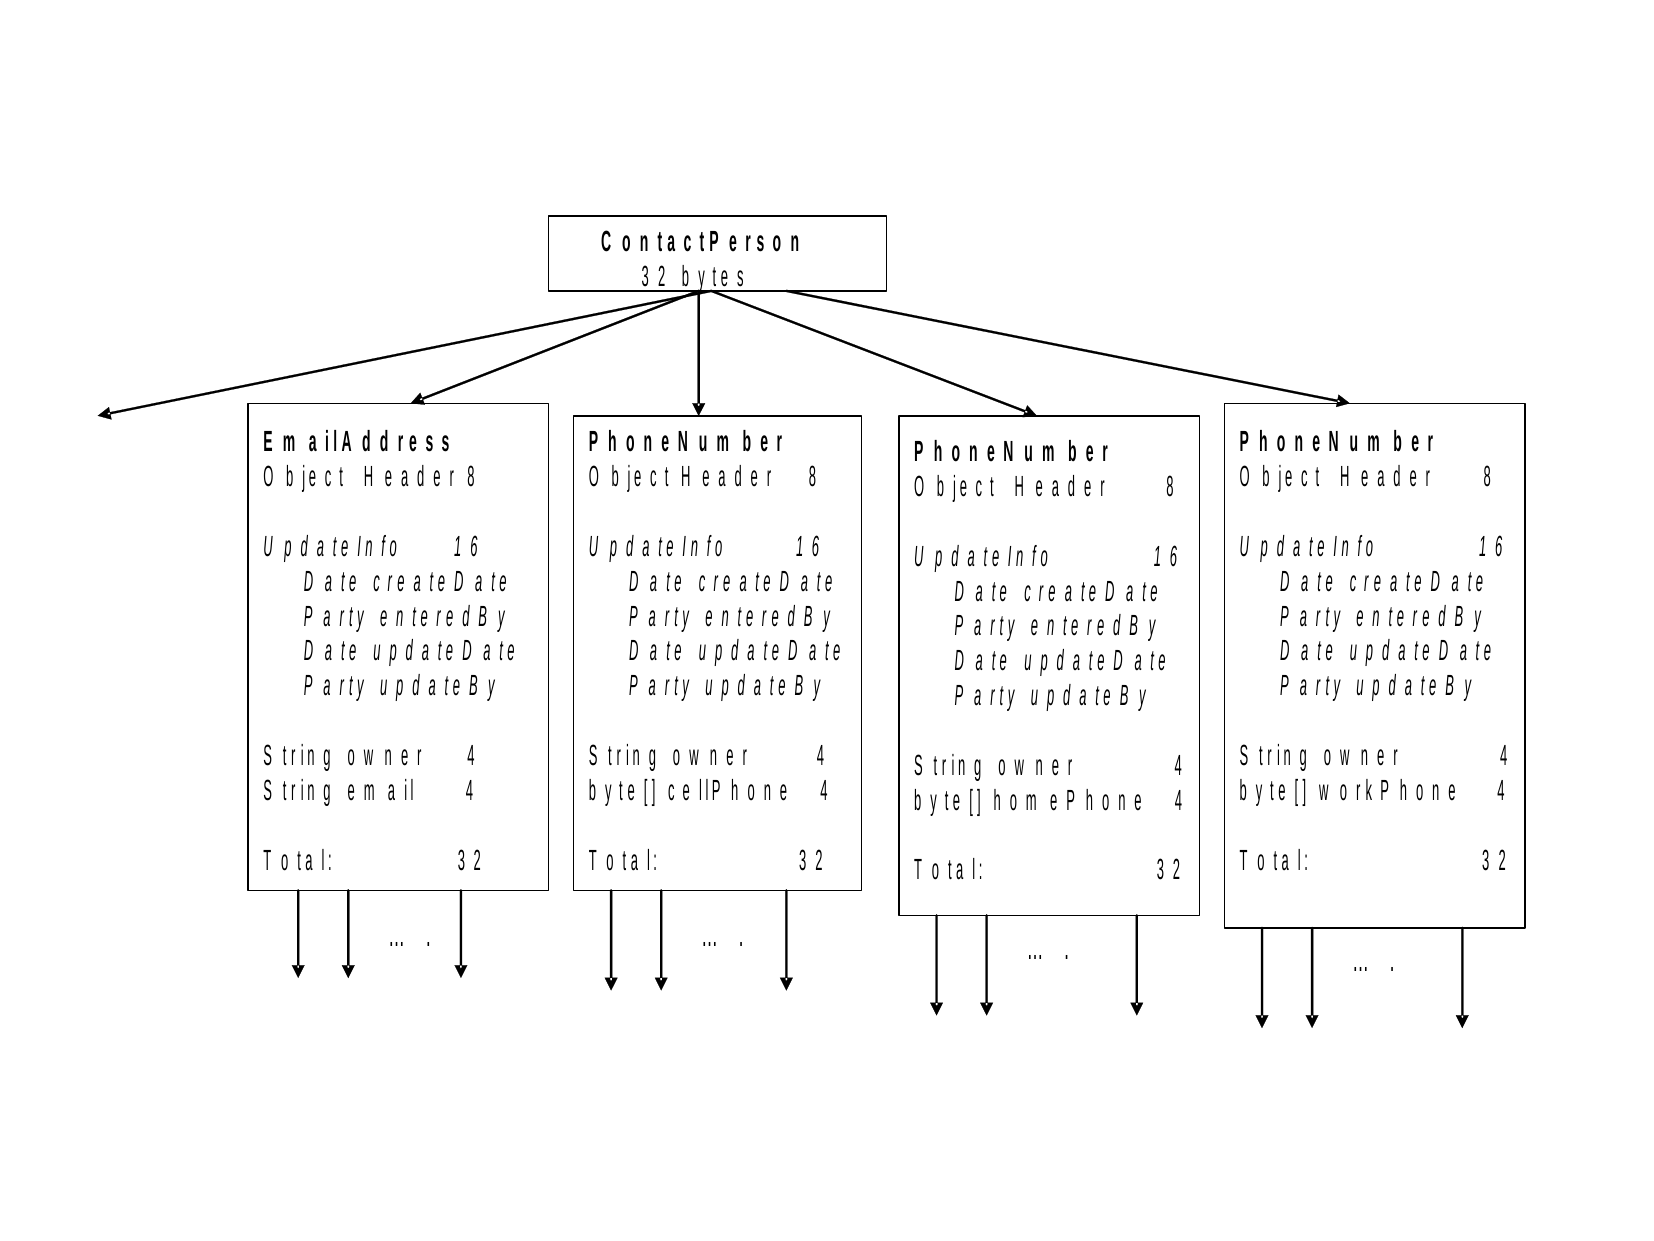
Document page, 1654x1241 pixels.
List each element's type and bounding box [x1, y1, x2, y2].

picture [95, 215, 1565, 1031]
